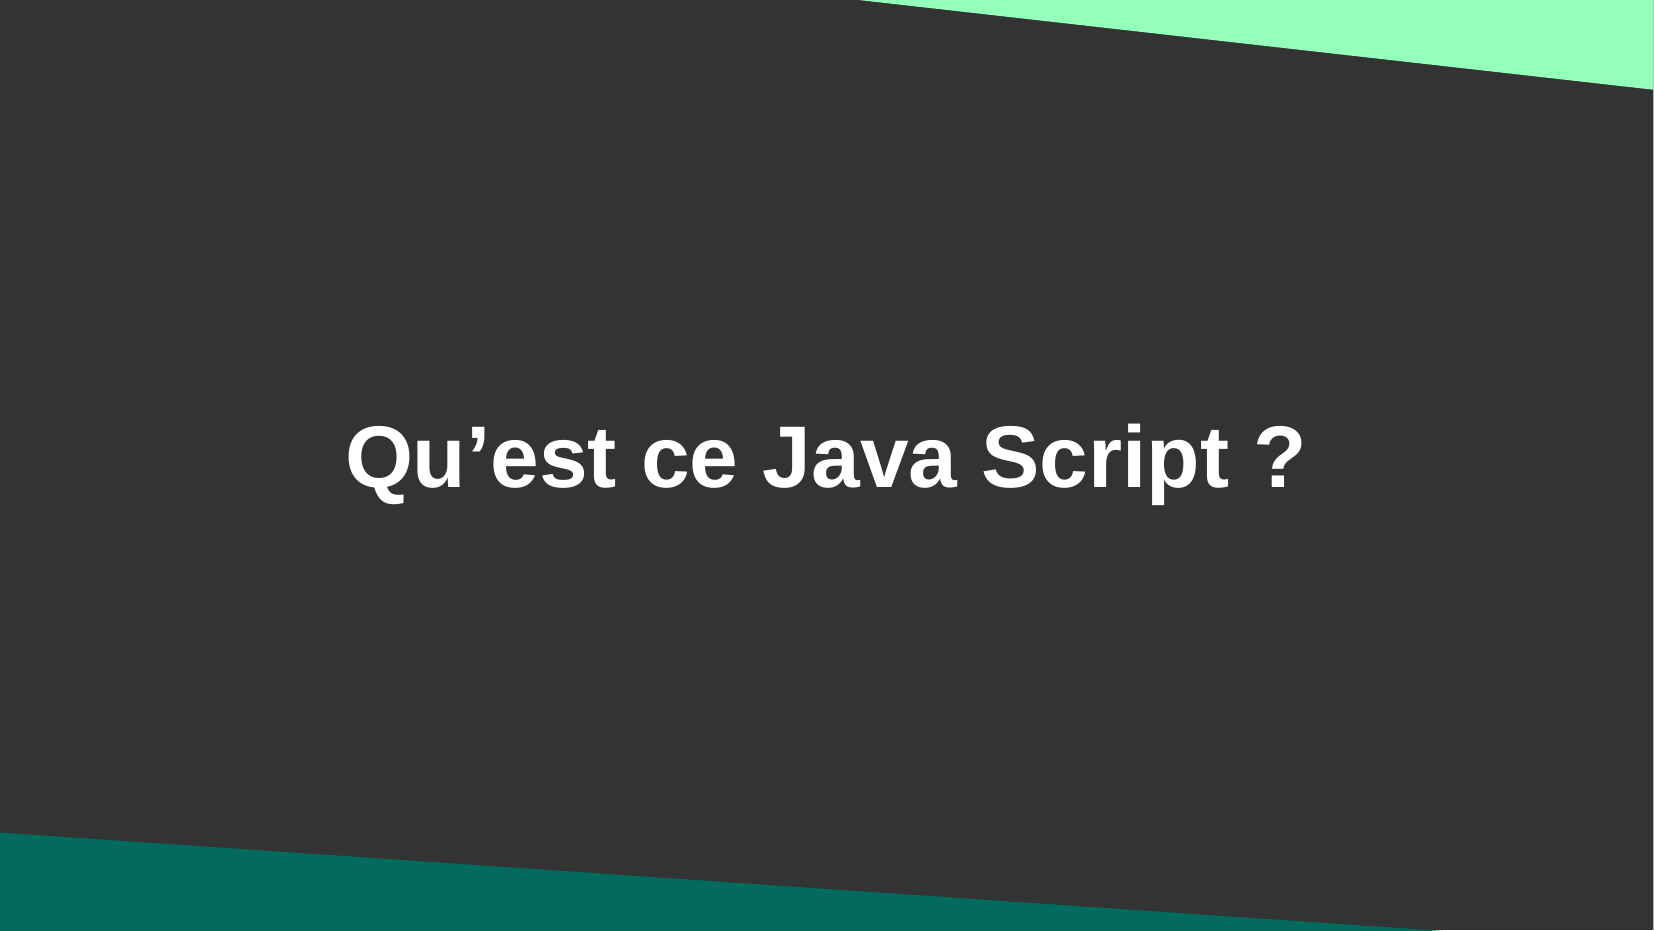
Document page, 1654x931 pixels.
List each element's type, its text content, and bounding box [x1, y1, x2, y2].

text_box [858, 0, 1654, 90]
title Qu’est ce Java Script ? [31, 408, 1622, 523]
